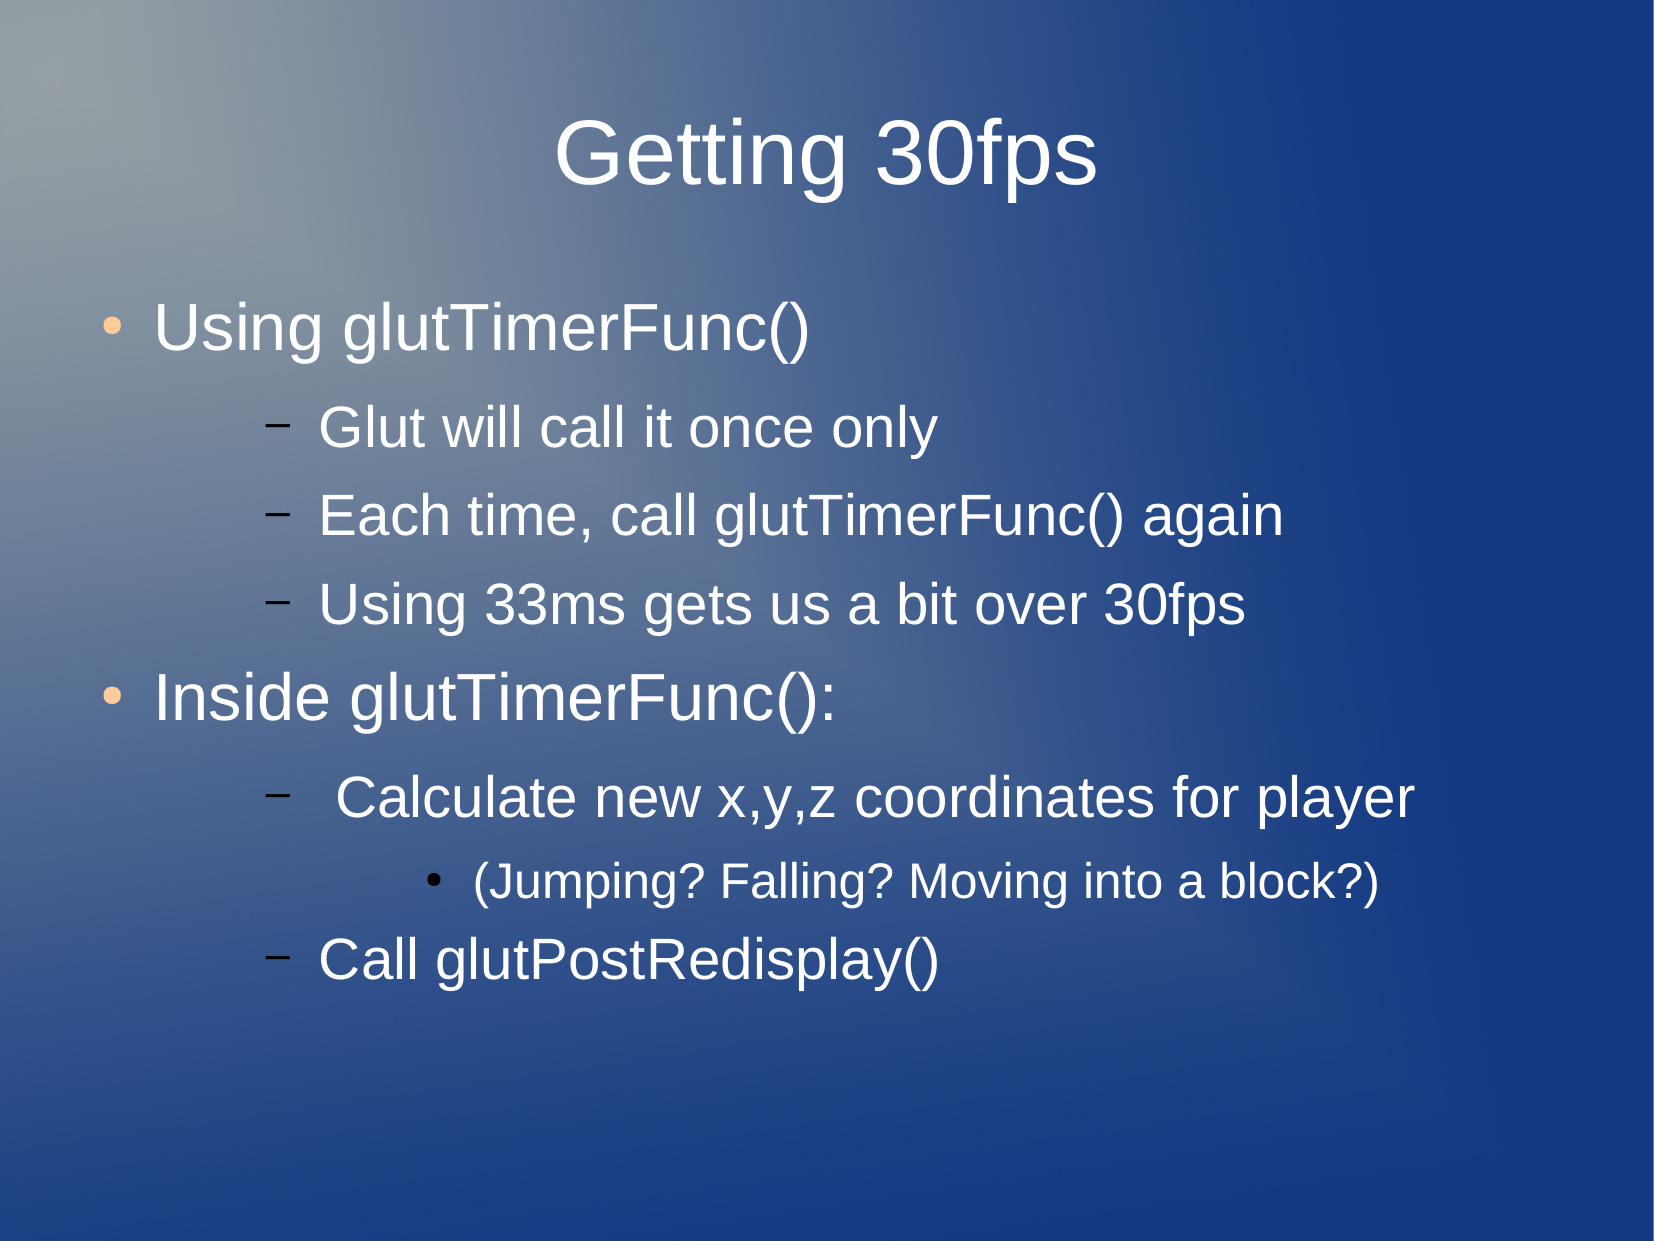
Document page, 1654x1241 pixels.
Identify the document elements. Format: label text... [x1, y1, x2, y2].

title Getting 30fps [82, 49, 1571, 257]
list Using glutTimerFunc() Glut will call it once only Each time, call glutTimerFunc() again Using 33ms gets us a bit over 30fps Inside glutTimerFunc(): Calculate new x,y,z coordinates for player (Jumping? Falling? Moving into a block?) Call glutPostRedisplay() [82, 290, 1571, 1109]
picture [0, 0, 1654, 1241]
